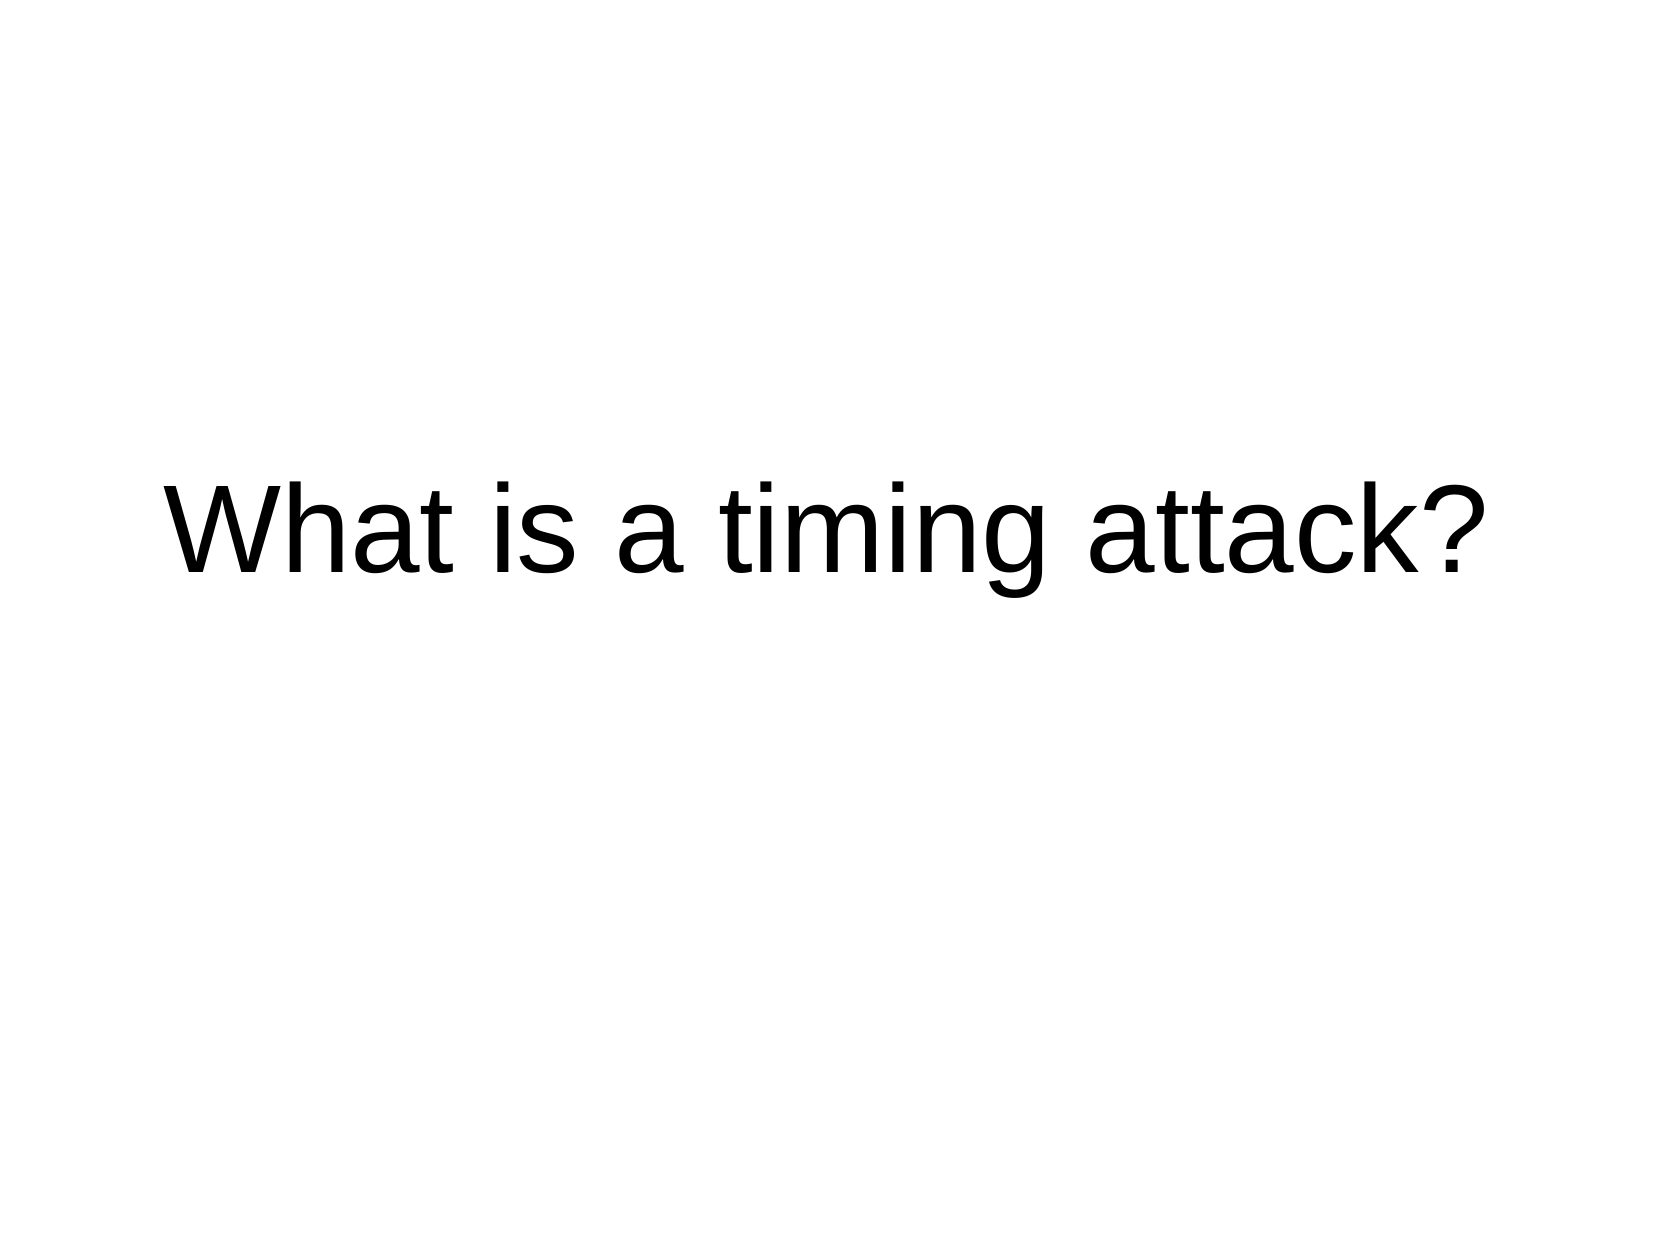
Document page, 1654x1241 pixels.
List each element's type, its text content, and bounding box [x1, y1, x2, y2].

subtitle What is a timing attack? [82, 49, 1571, 1010]
